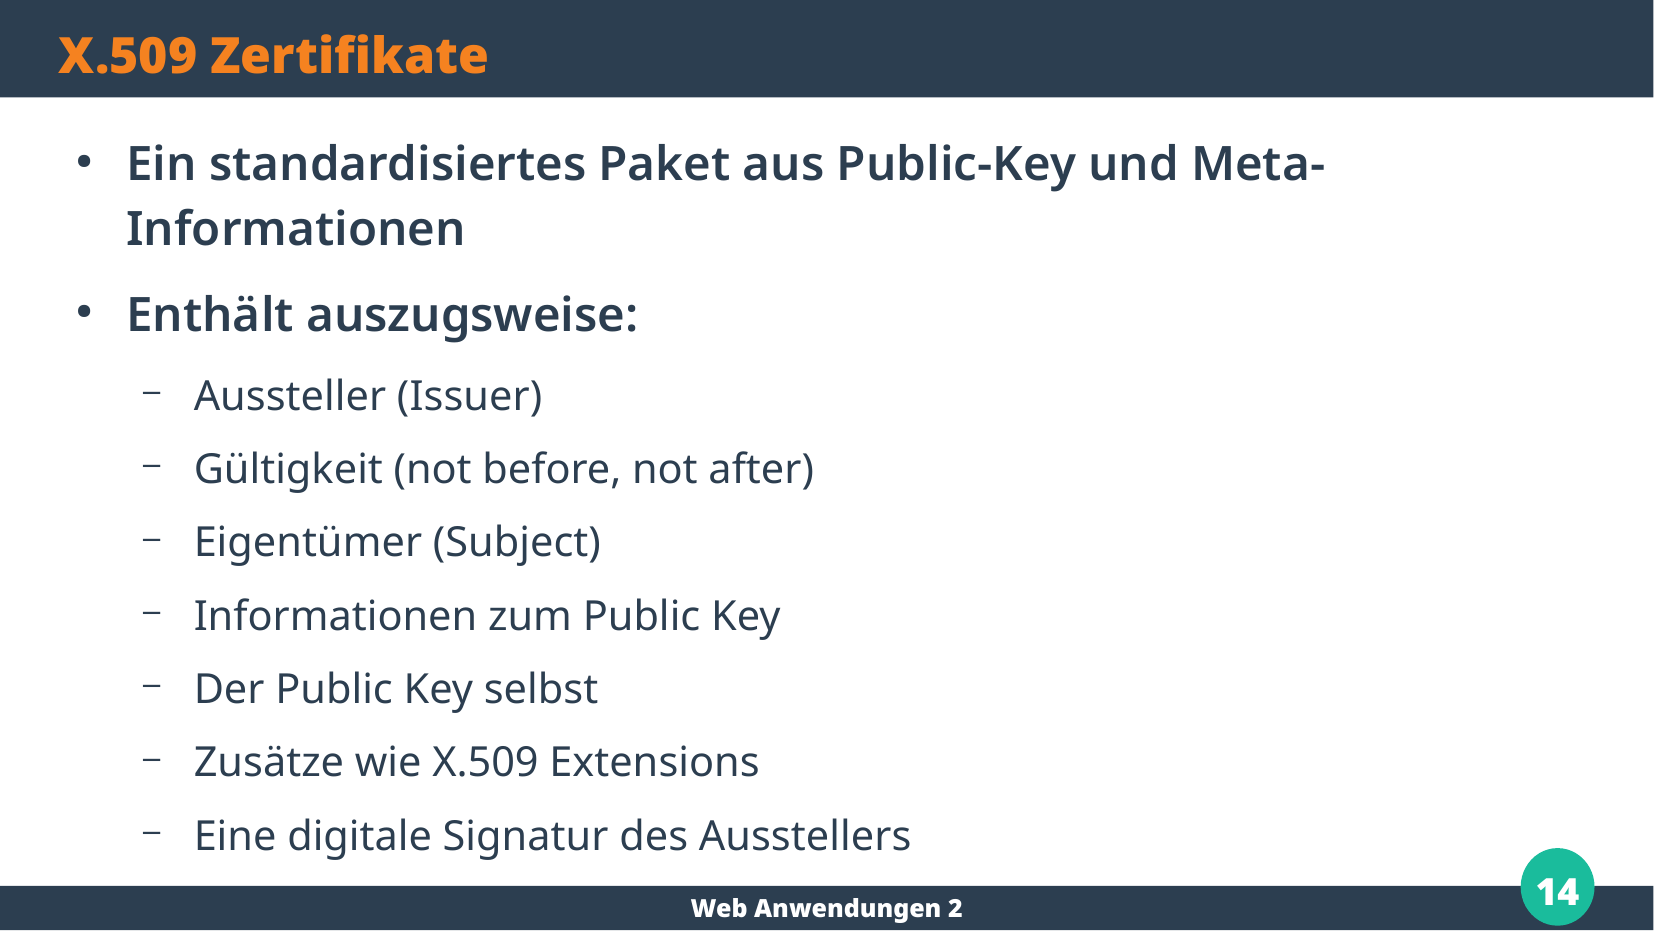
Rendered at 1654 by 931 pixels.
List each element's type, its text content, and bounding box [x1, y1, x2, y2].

list Ein standardisiertes Paket aus Public-Key und Meta-Informationen Enthält auszugsweise: Aussteller (Issuer) Gültigkeit (not before, not after) Eigentümer (Subject) Informationen zum Public Key Der Public Key selbst Zusätze wie X.509 Extensions Eine digitale Signatur des Ausstellers [59, 129, 1595, 864]
title X.509 Zertifikate [59, 8, 1595, 89]
